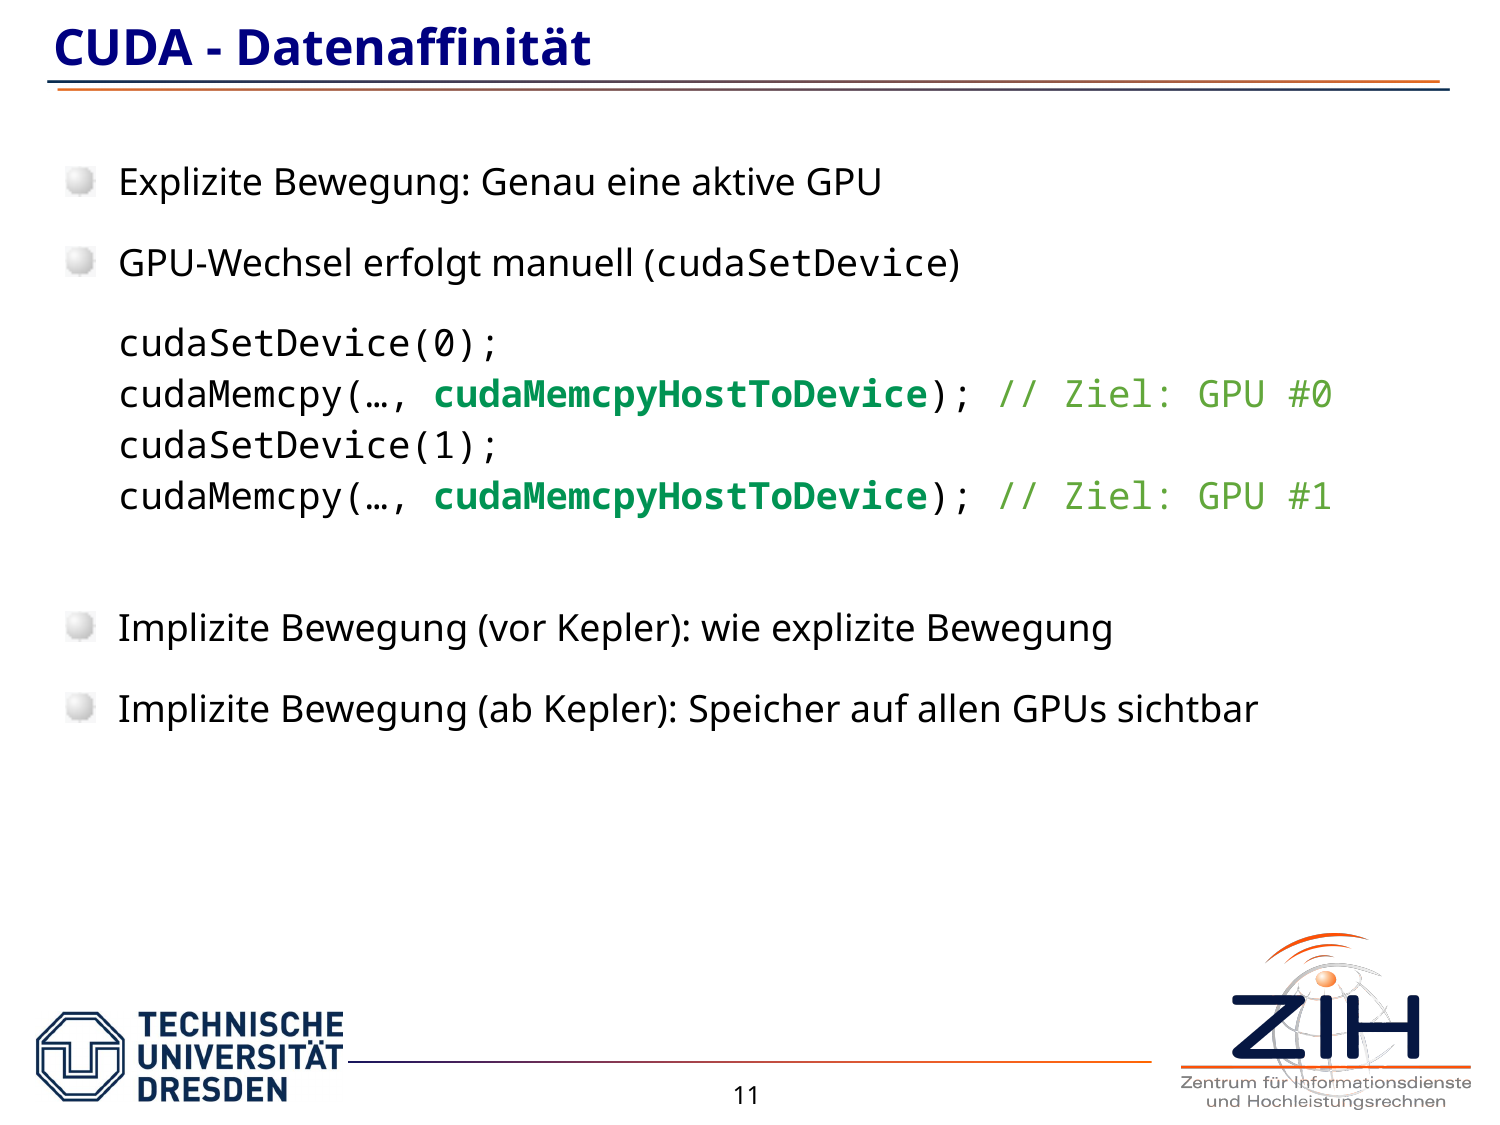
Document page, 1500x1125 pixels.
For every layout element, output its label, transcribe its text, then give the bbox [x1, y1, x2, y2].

picture [1181, 933, 1471, 1110]
picture [35, 1011, 343, 1102]
title CUDA - Datenaffinität [53, 12, 1453, 81]
list Explizite Bewegung: Genau eine aktive GPU GPU-Wechsel erfolgt manuell (cudaSetDevice) cudaSetDevice(0); cudaMemcpy(…, cudaMemcpyHostToDevice); // Ziel: GPU #0 cudaSetDevice(1); cudaMemcpy(…, cudaMemcpyHostToDevice); // Ziel: GPU #1 Implizite Bewegung (vor Kepler): wie explizite Bewegung Implizite Bewegung (ab Kepler): Speicher auf allen GPUs sichtbar [29, 118, 1418, 771]
picture [47, 80, 1450, 91]
